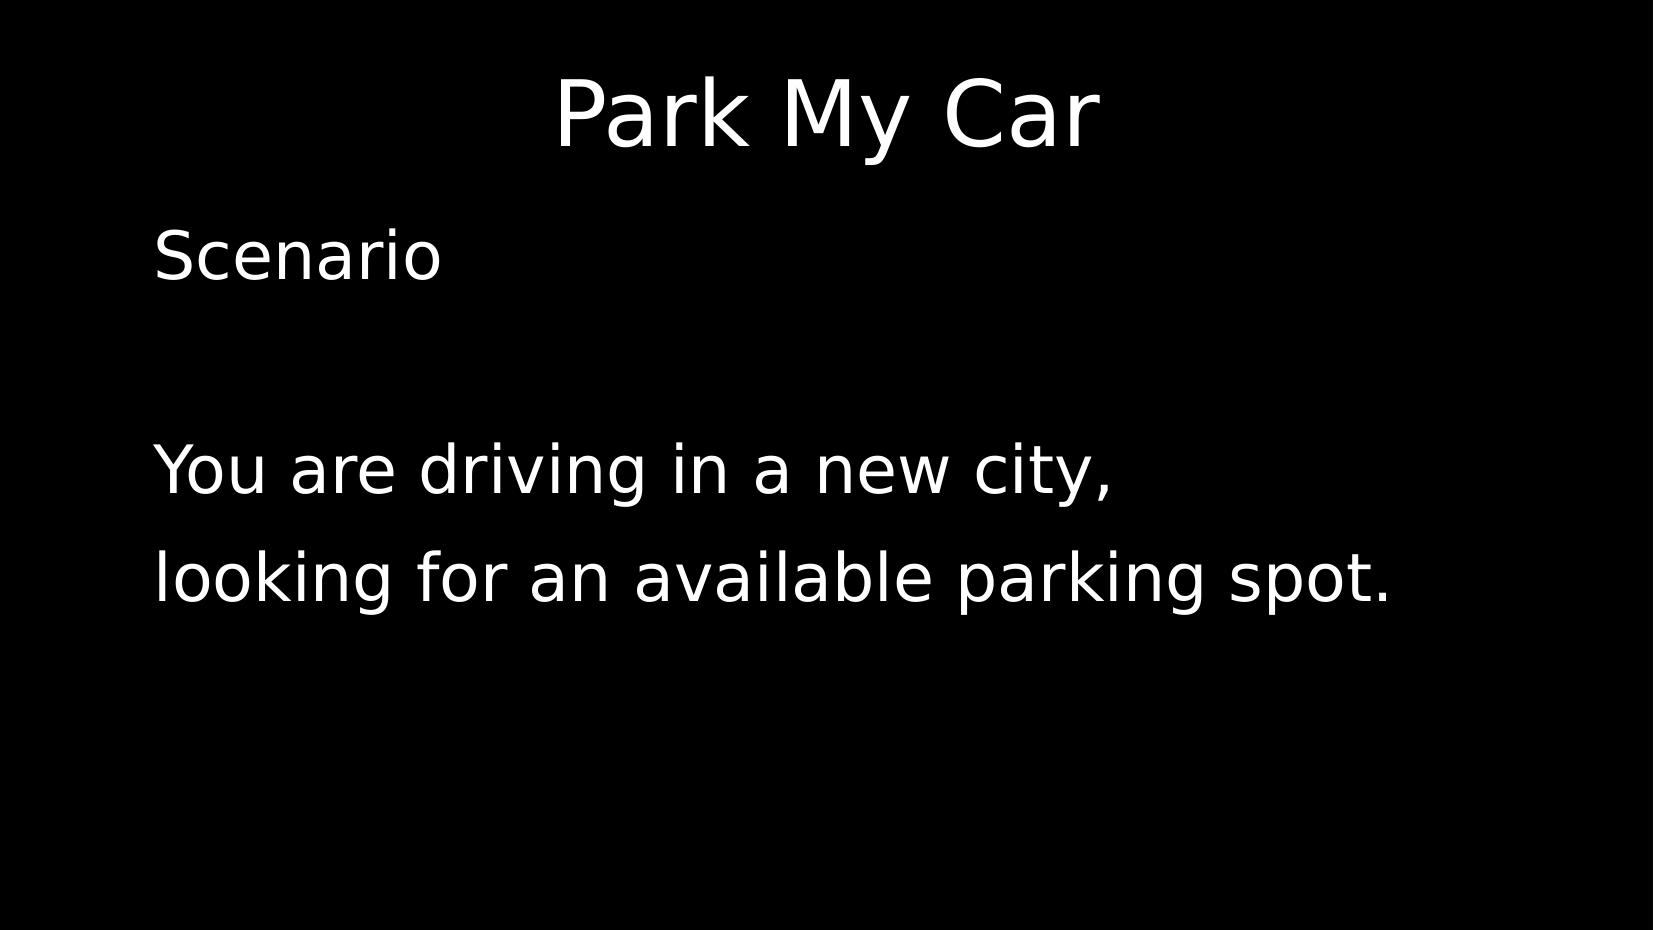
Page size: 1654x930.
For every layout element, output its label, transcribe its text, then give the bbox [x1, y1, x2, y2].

list Scenario You are driving in a new city, looking for an available parking spot. [82, 217, 1571, 757]
title Park My Car [82, 37, 1571, 193]
